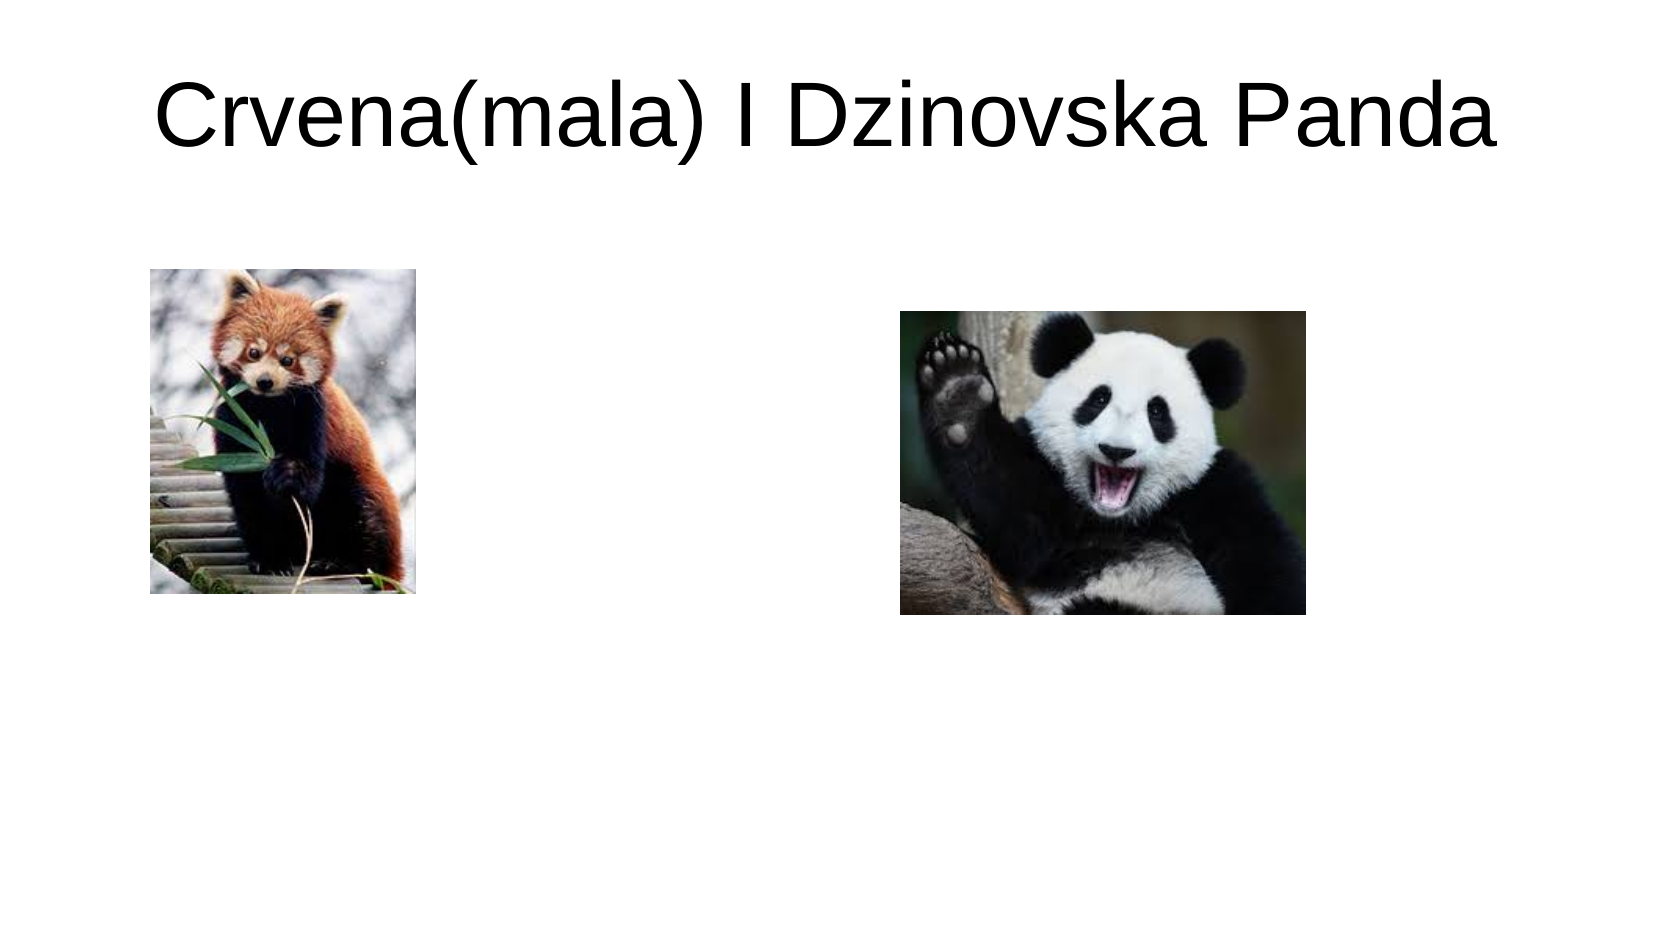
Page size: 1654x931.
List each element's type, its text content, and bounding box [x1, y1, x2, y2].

picture [900, 311, 1306, 616]
title Crvena(mala) I Dzinovska Panda [82, 37, 1571, 193]
picture [150, 269, 416, 594]
